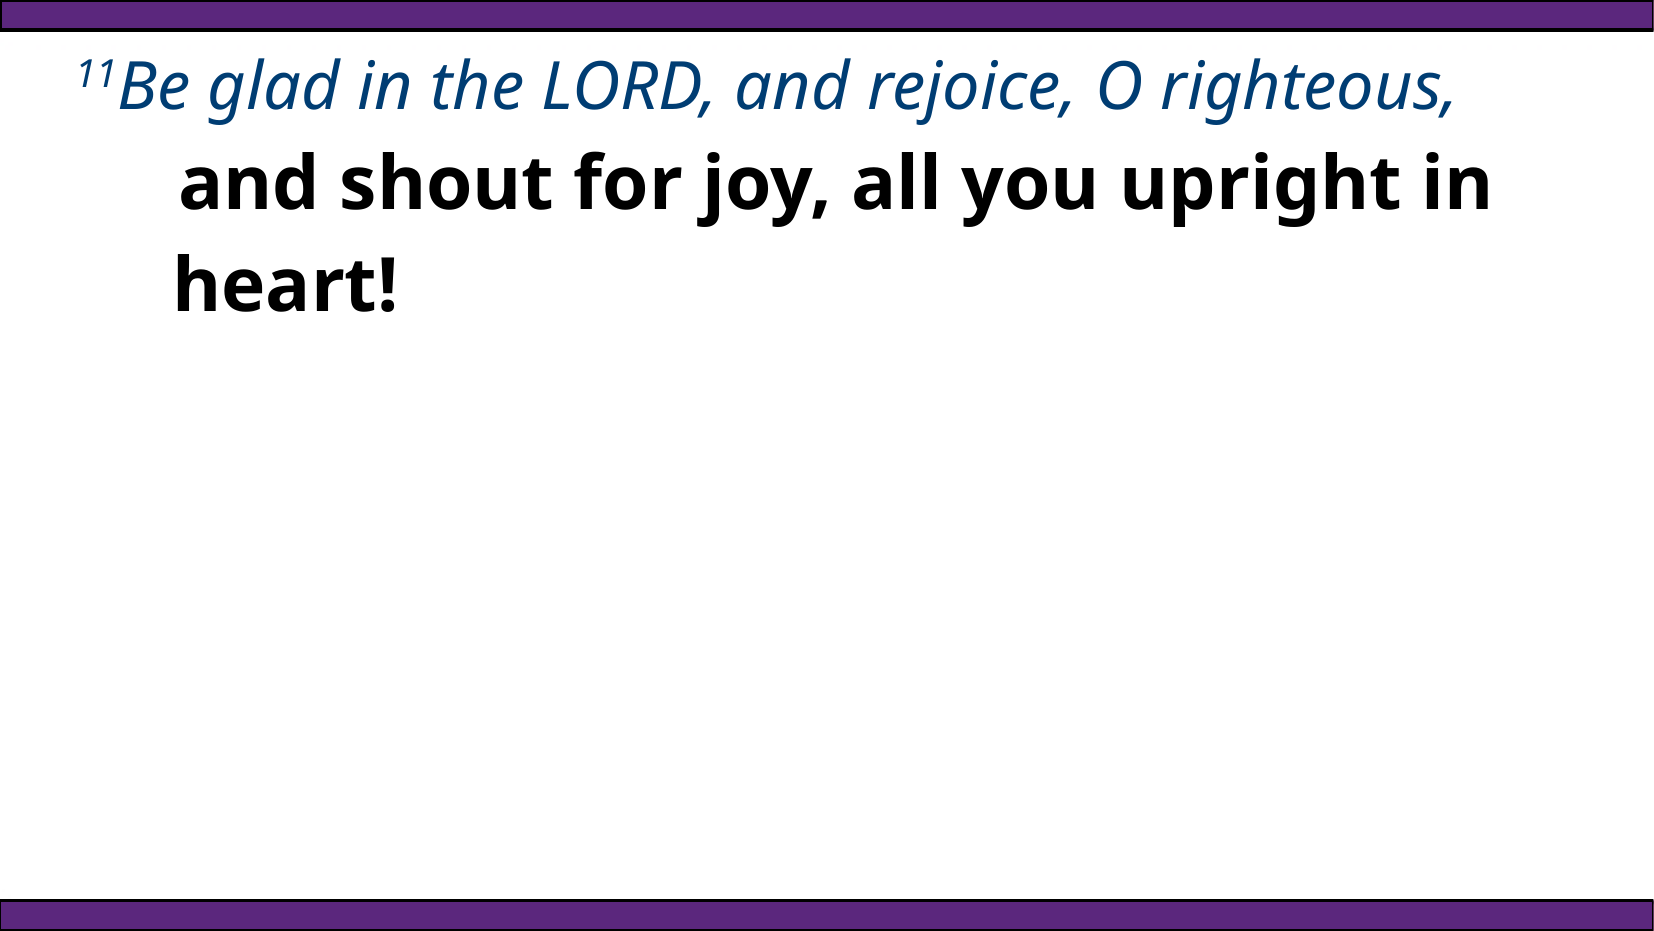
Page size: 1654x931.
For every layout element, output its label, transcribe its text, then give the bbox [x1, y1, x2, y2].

picture [0, 31, 1654, 900]
text_box 11Be glad in the LORD, and rejoice, O righteous, and shout for joy, all you upright in heart! [60, 30, 1591, 335]
text_box [0, 0, 1654, 31]
text_box [0, 900, 1654, 931]
